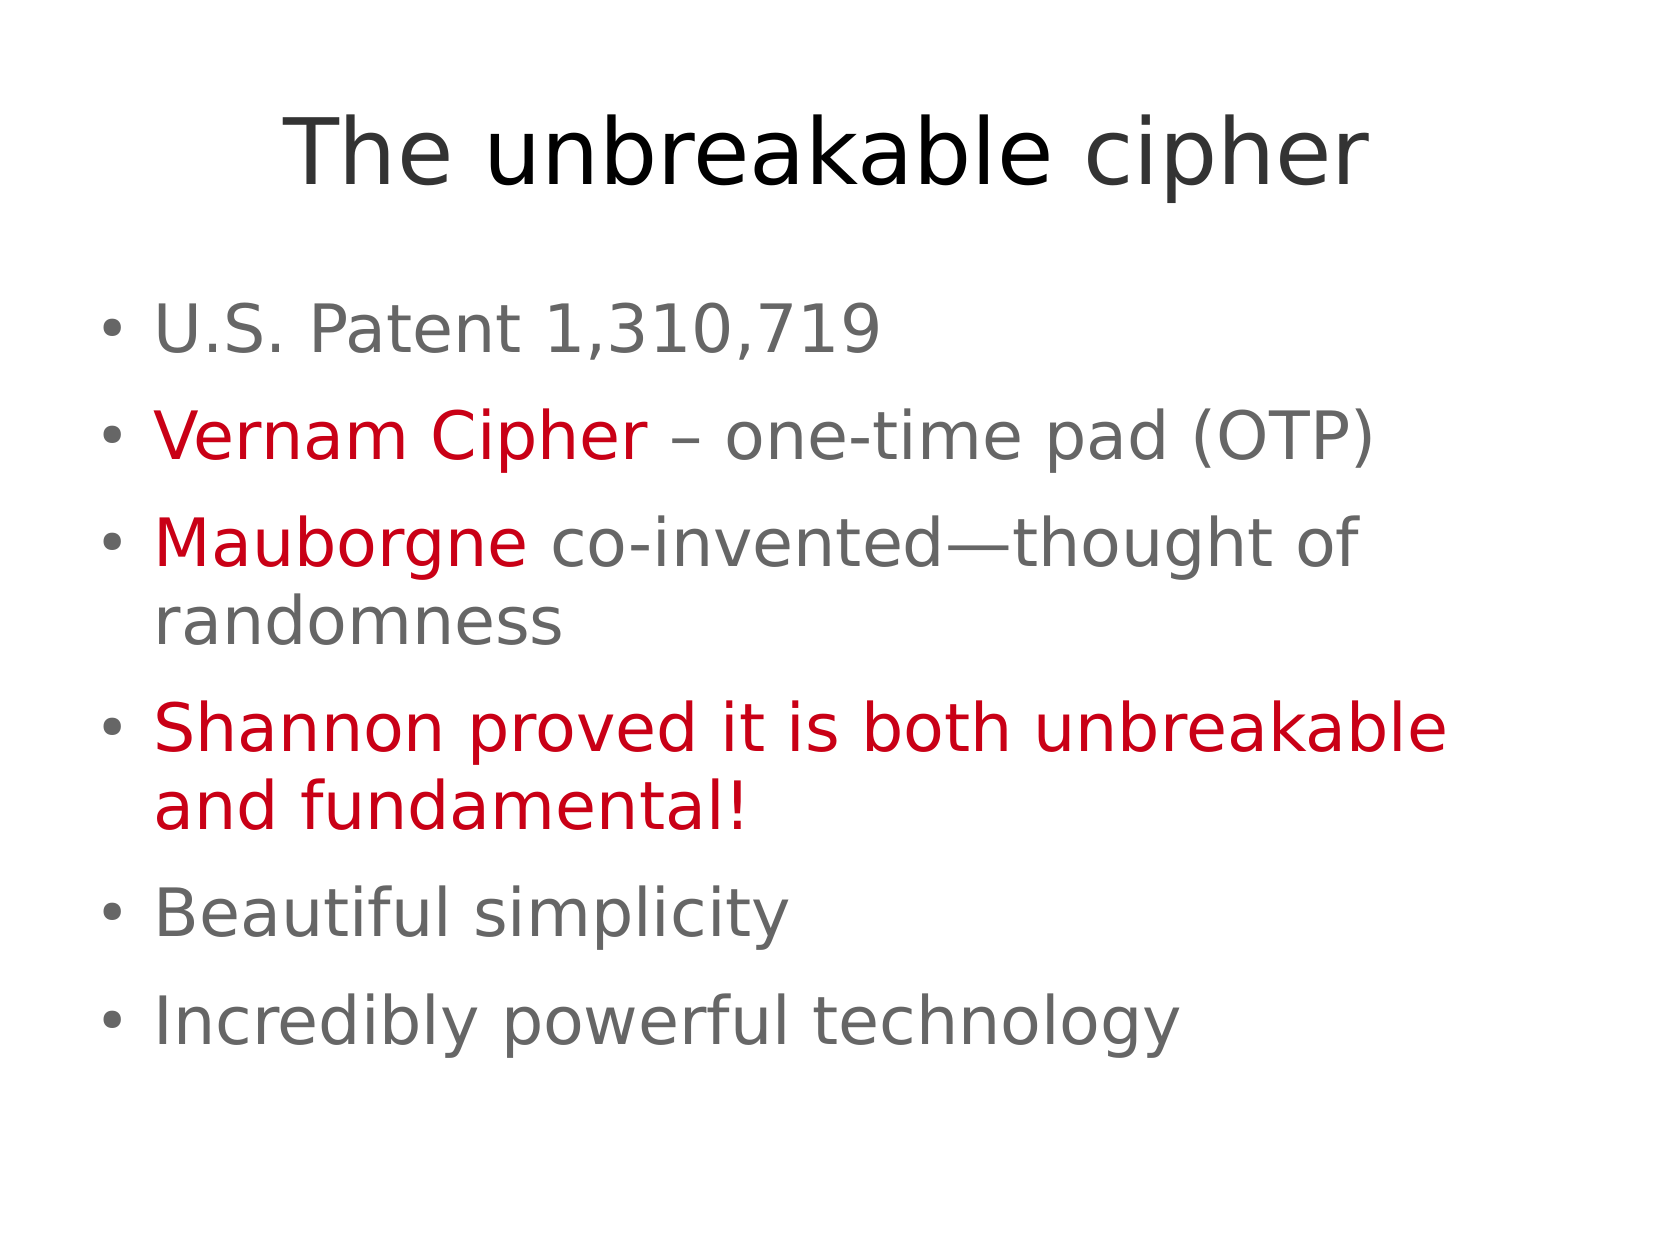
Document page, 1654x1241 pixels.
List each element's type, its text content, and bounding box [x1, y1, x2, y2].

list U.S. Patent 1,310,719 Vernam Cipher – one-time pad (OTP) Mauborgne co-invented—thought of randomness Shannon proved it is both unbreakable and fundamental! Beautiful simplicity Incredibly powerful technology [82, 290, 1571, 1109]
title The unbreakable cipher [82, 56, 1571, 250]
